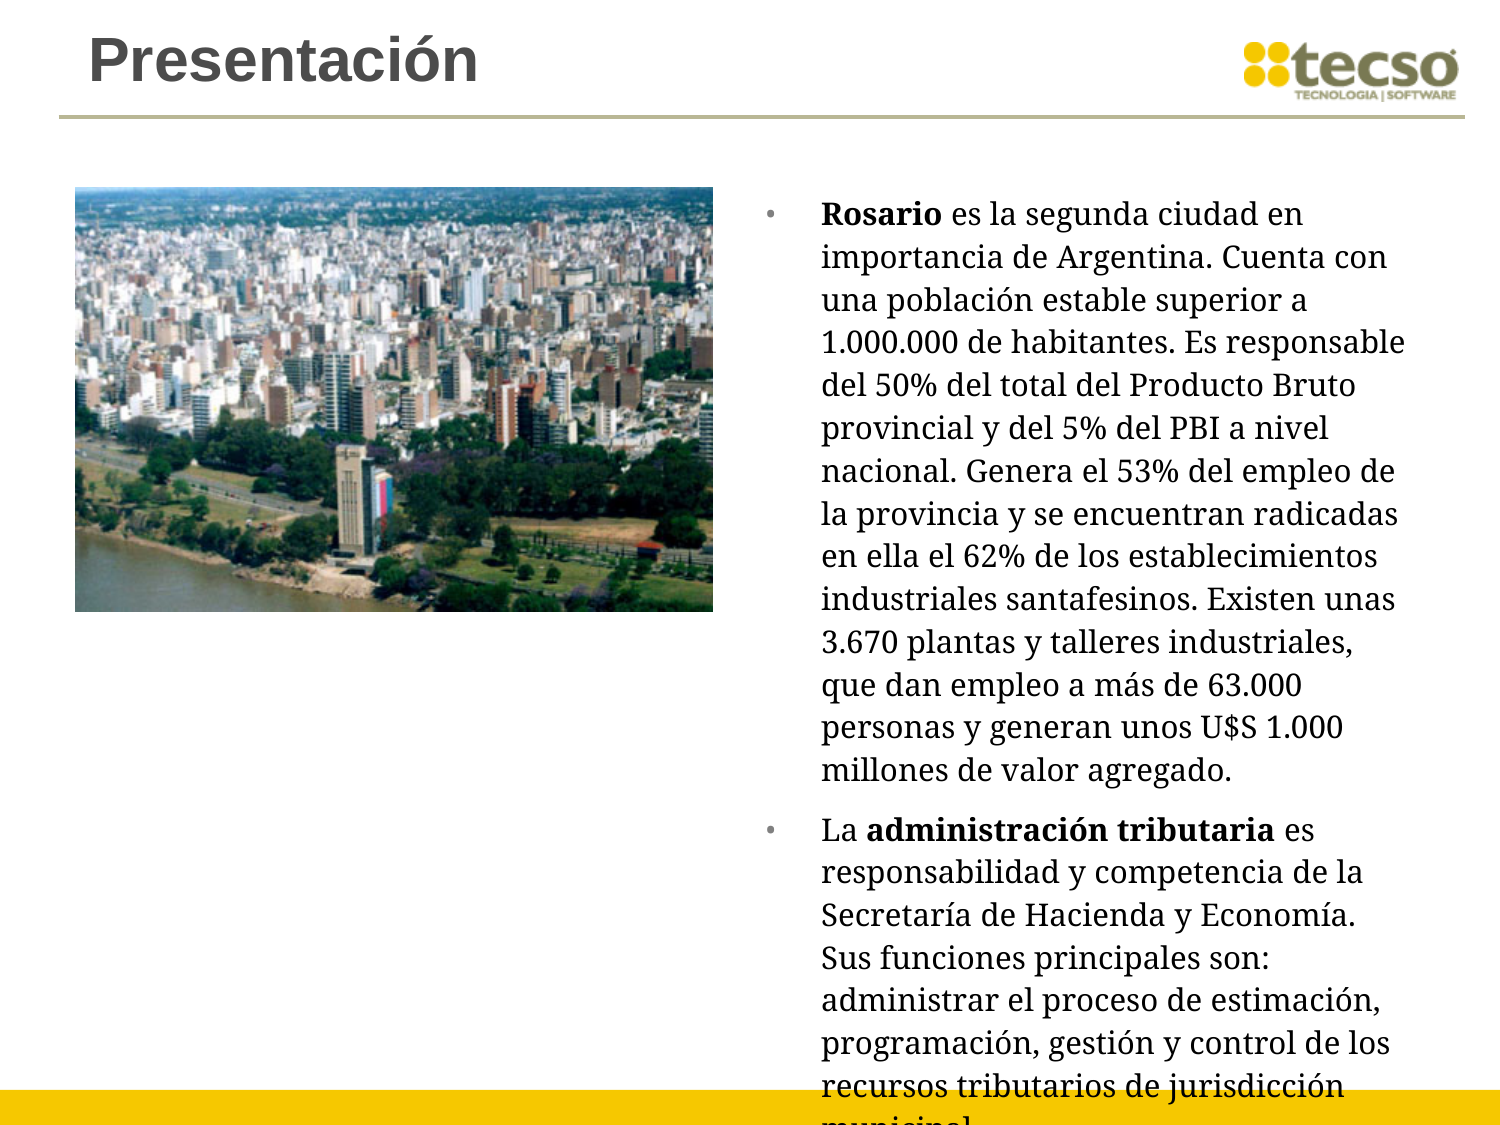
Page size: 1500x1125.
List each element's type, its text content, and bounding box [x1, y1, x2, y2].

title Presentación [73, 17, 1238, 114]
picture [1244, 42, 1459, 102]
picture [75, 187, 713, 612]
list Rosario es la segunda ciudad en importancia de Argentina. Cuenta con una población estable superior a 1.000.000 de habitantes. Es responsable del 50% del total del Producto Bruto provincial y del 5% del PBI a nivel nacional. Genera el 53% del empleo de la provincia y se encuentran radicadas en ella el 62% de los establecimientos industriales santafesinos. Existen unas 3.670 plantas y talleres industriales, que dan empleo a más de 63.000 personas y generan unos U$S 1.000 millones de valor agregado. La administración tributaria es responsabilidad y competencia de la Secretaría de Hacienda y Economía. Sus funciones principales son: administrar el proceso de estimación, programación, gestión y control de los recursos tributarios de jurisdicción municipal. [750, 184, 1426, 1013]
